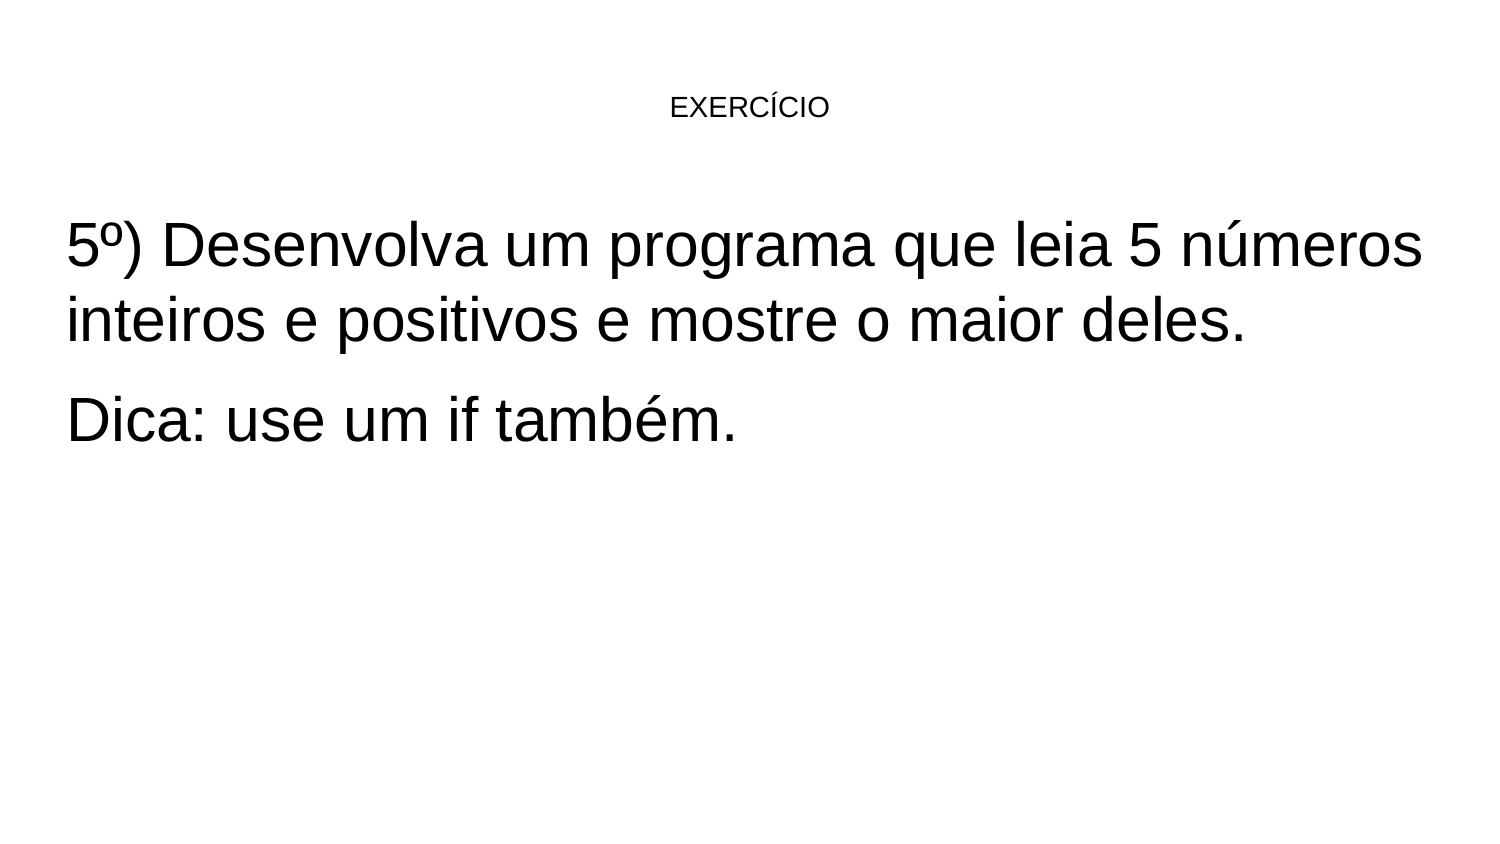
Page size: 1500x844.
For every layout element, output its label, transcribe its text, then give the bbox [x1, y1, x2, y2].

list 5º) Desenvolva um programa que leia 5 números inteiros e positivos e mostre o maior deles. Dica: use um if também. [51, 189, 1449, 750]
title EXERCÍCIO [51, 72, 1449, 167]
